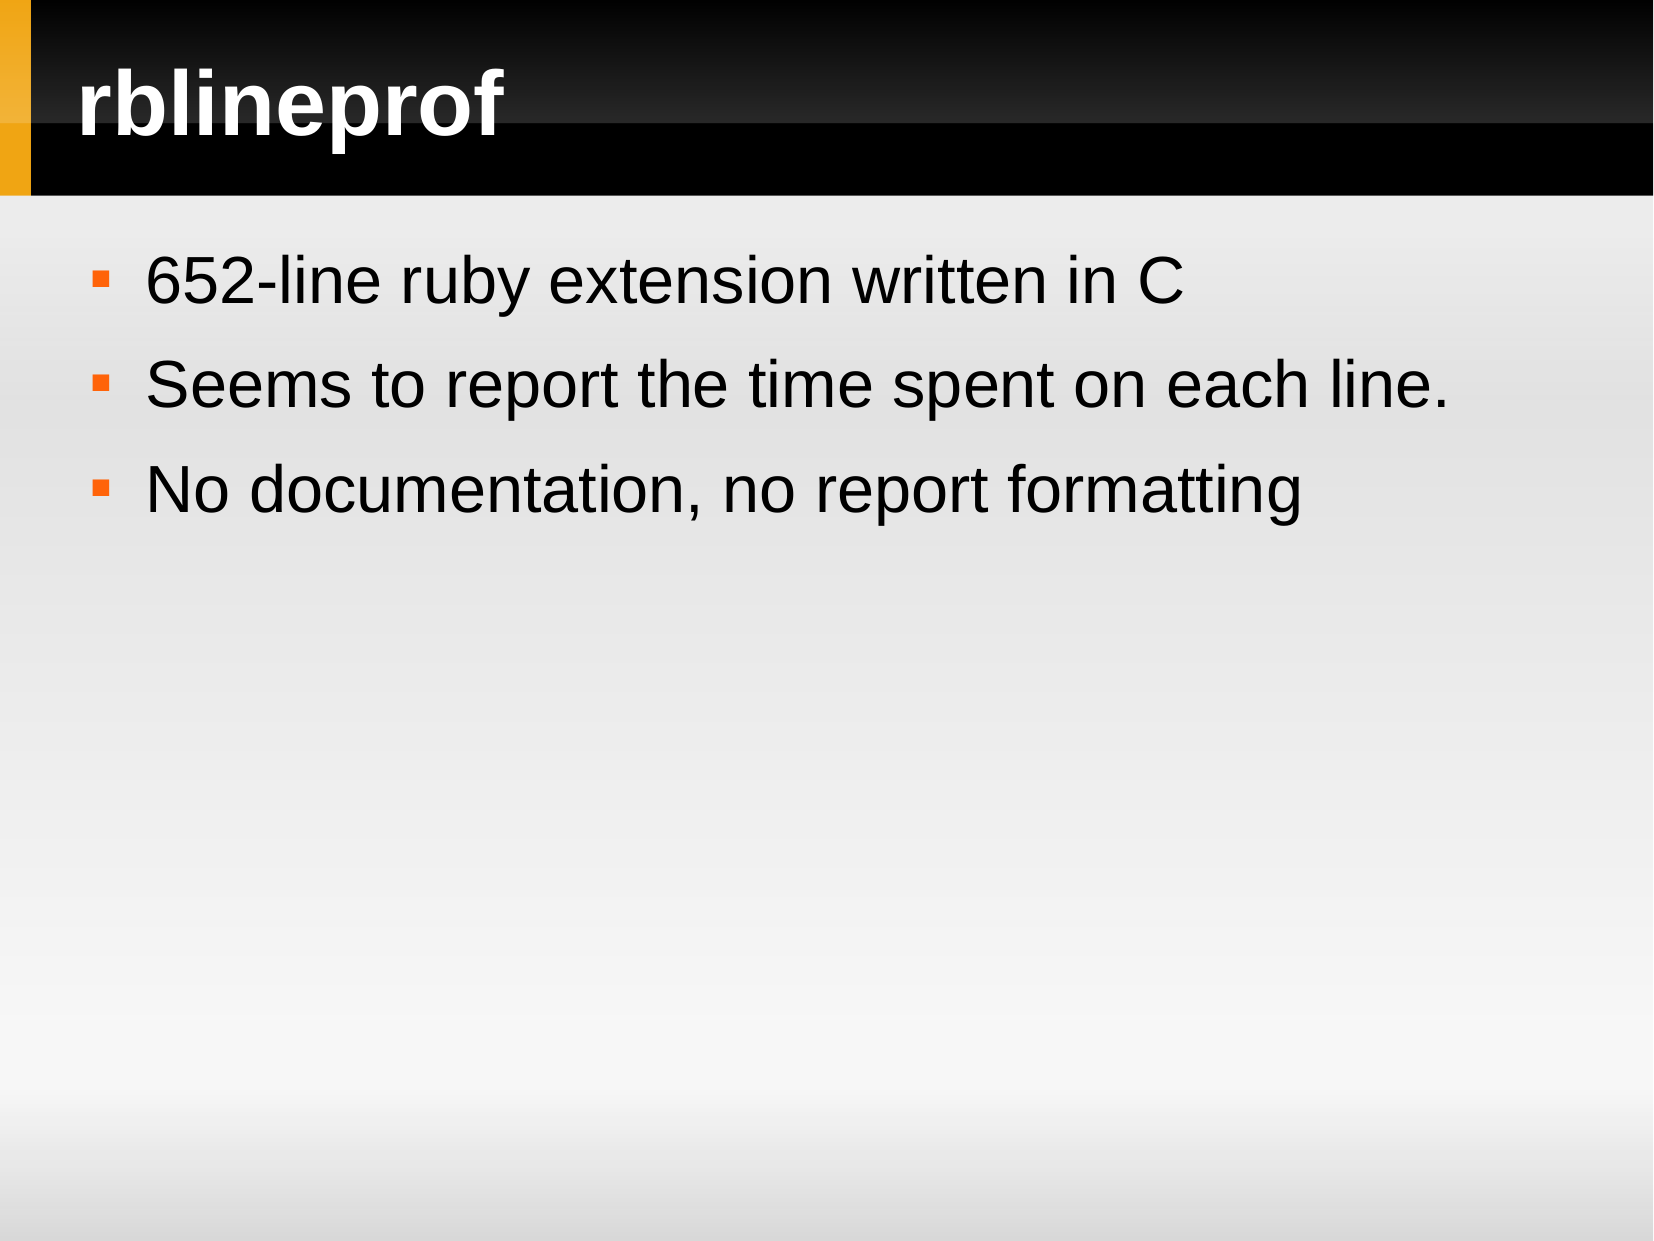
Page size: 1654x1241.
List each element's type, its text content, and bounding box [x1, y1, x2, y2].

list 652-line ruby extension written in C Seems to report the time spent on each line. No documentation, no report formatting [75, 243, 1563, 1162]
picture [0, 0, 1654, 1241]
title rblineprof [76, 0, 1565, 208]
